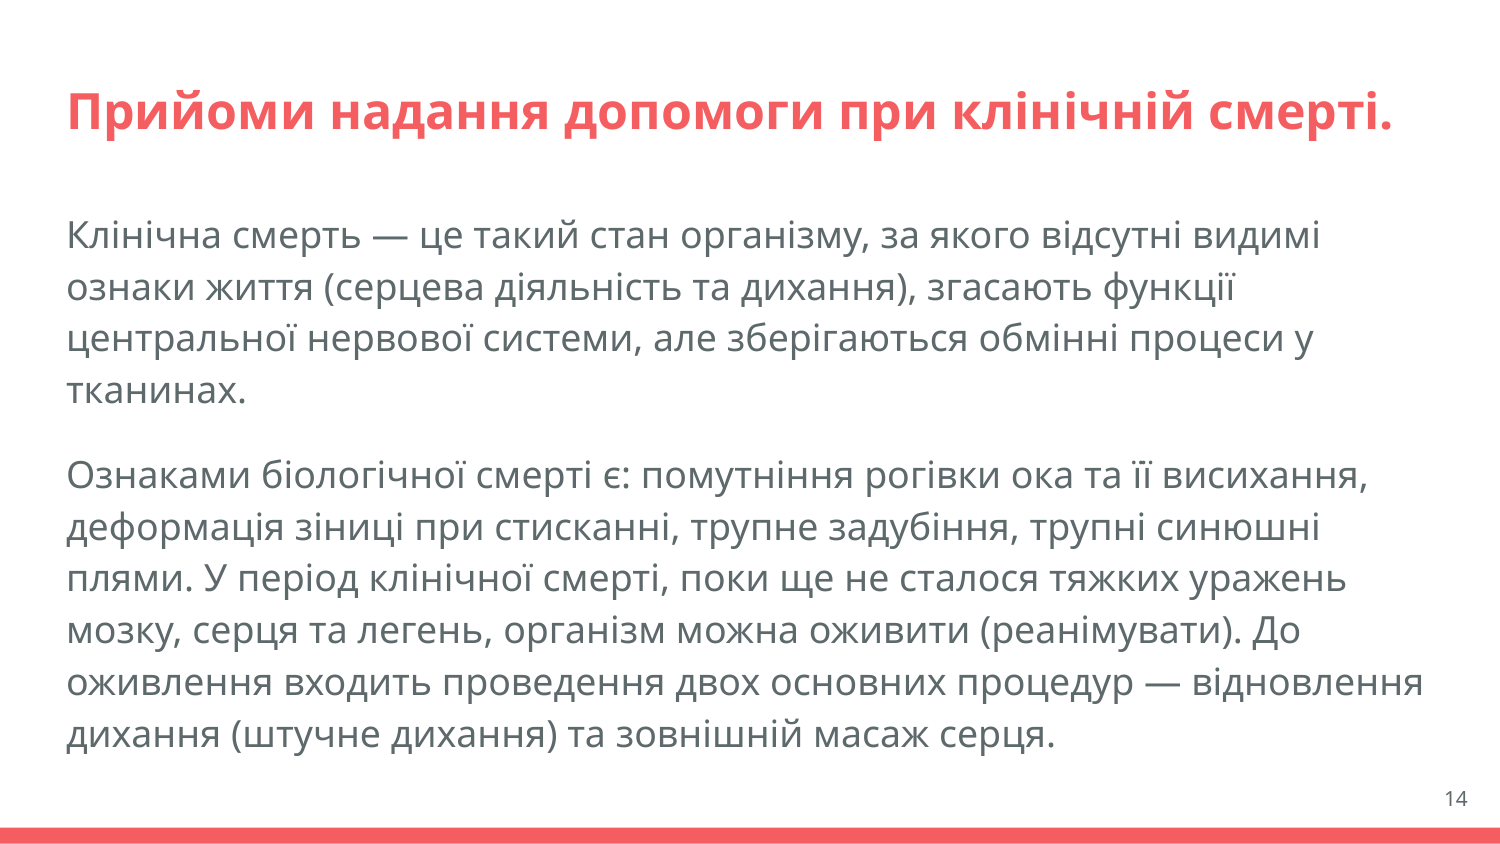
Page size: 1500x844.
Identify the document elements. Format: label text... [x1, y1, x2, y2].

list Клінічна смерть — це такий стан організму, за якого відсутні видимі ознаки життя (серцева діяльність та дихання), згасають функції центральної нервової системи, але зберігаються обмінні процеси у тканинах. Ознаками біологічної смерті є: помутніння рогівки ока та її висихання, деформація зіниці при стисканні, трупне задубіння, трупні синюшні плями. У період клінічної смерті, поки ще не сталося тяжких уражень мозку, серця та легень, організм можна оживити (реанімувати). До оживлення входить проведення двох основних процедур — відновлення дихання (штучне дихання) та зовнішній масаж серця. [51, 189, 1449, 750]
title Прийоми надання допомоги при клінічній смерті. [51, 64, 1449, 167]
slide_number <number> [1392, 767, 1483, 833]
